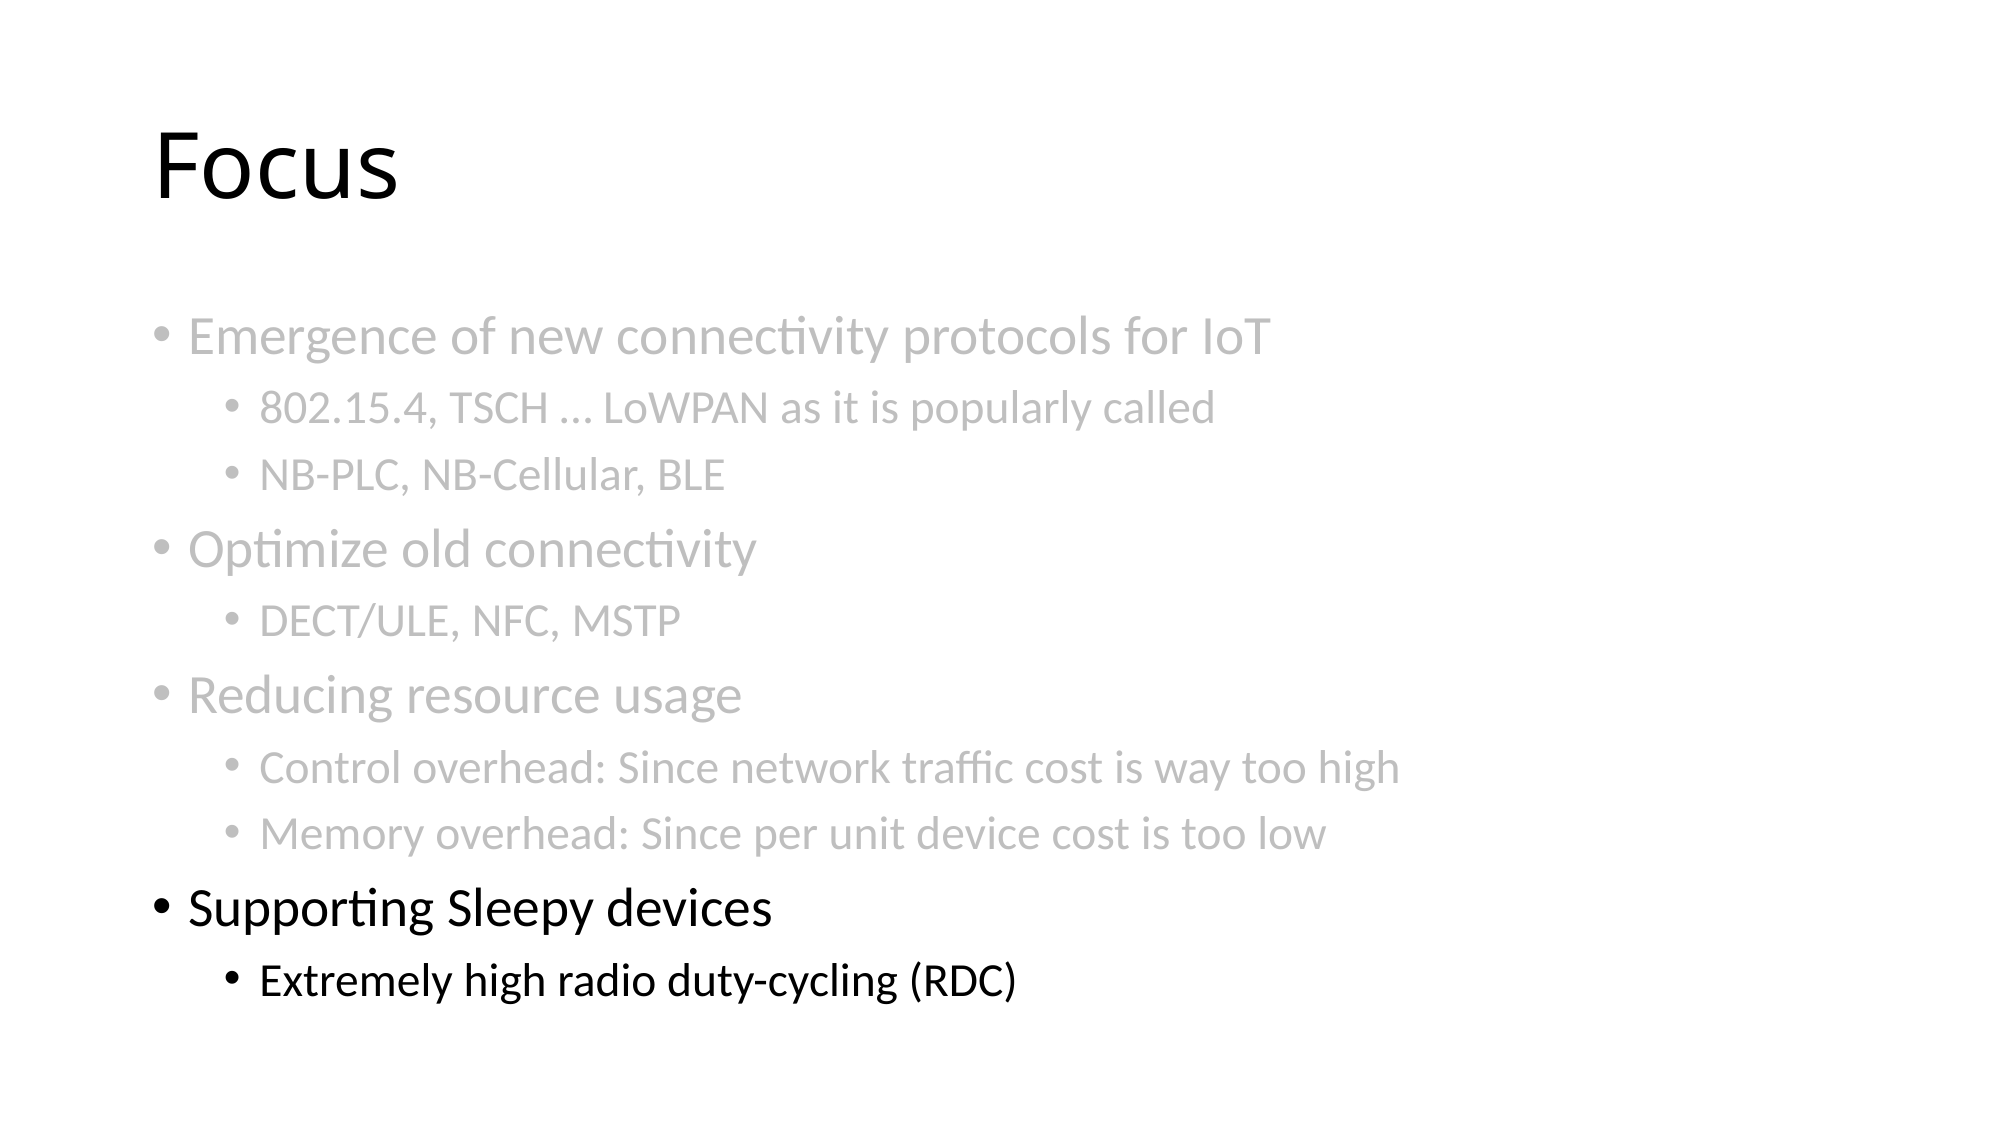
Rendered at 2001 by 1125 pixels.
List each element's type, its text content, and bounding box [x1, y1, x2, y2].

list Emergence of new connectivity protocols for IoT 802.15.4, TSCH … LoWPAN as it is popularly called NB-PLC, NB-Cellular, BLE Optimize old connectivity DECT/ULE, NFC, MSTP Reducing resource usage Control overhead: Since network traffic cost is way too high Memory overhead: Since per unit device cost is too low Supporting Sleepy devices Extremely high radio duty-cycling (RDC) [137, 299, 1863, 1014]
title Focus [137, 59, 1863, 278]
